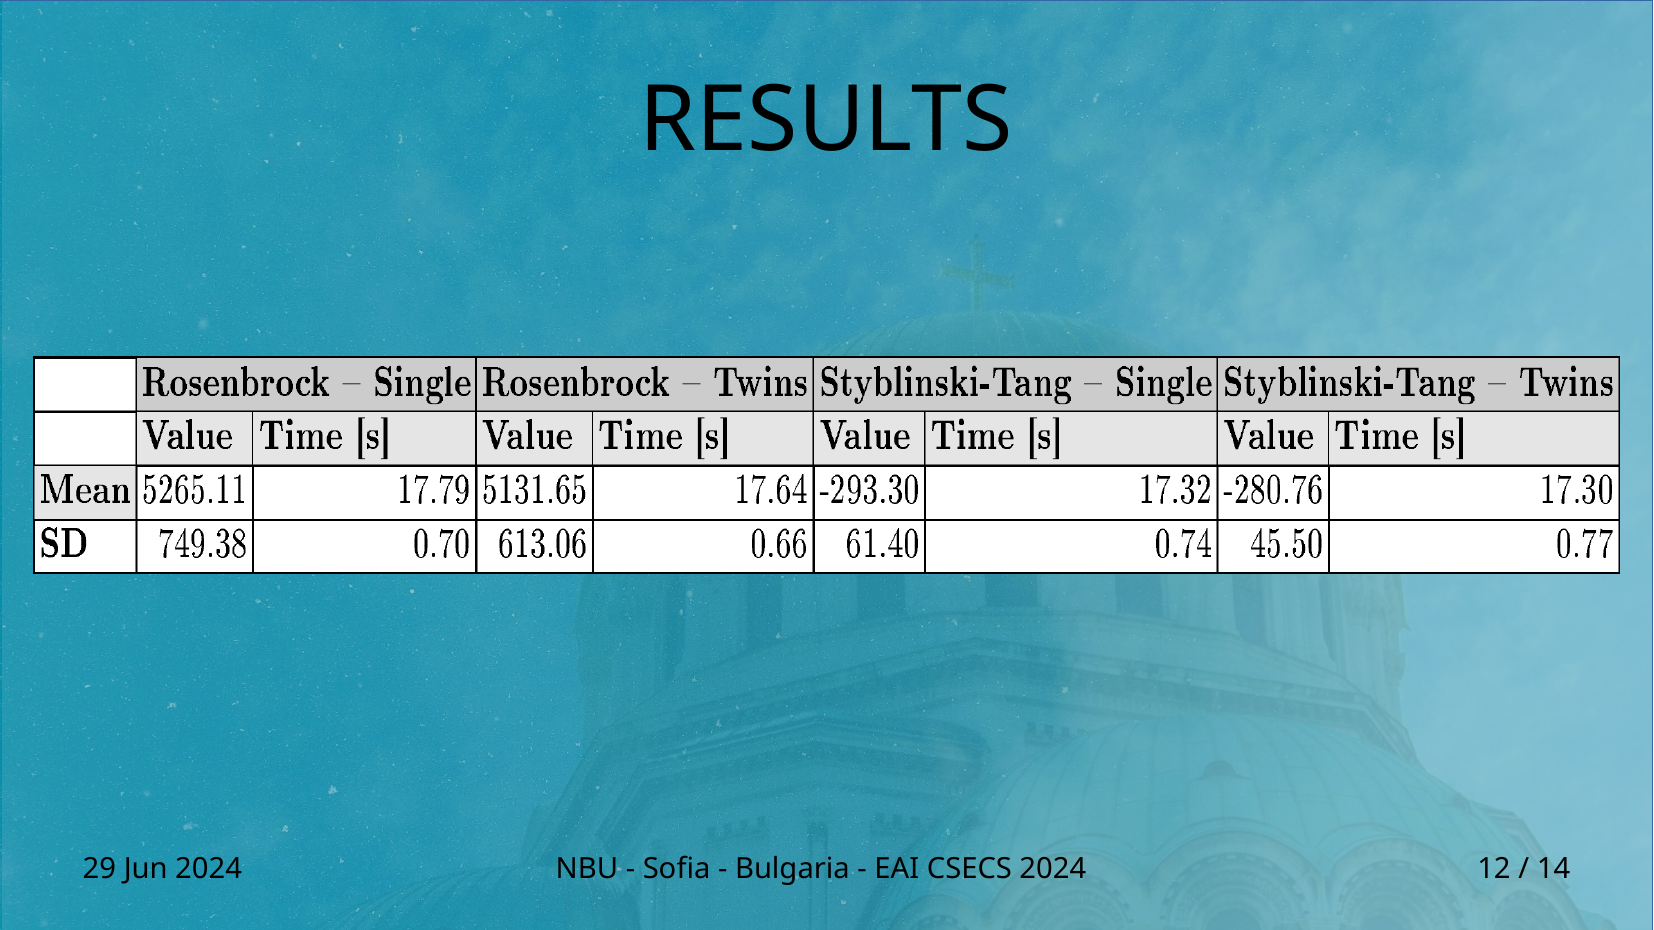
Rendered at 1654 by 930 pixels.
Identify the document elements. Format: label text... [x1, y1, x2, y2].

title RESULTS [82, 147, 1571, 193]
picture [0, 1, 1652, 930]
